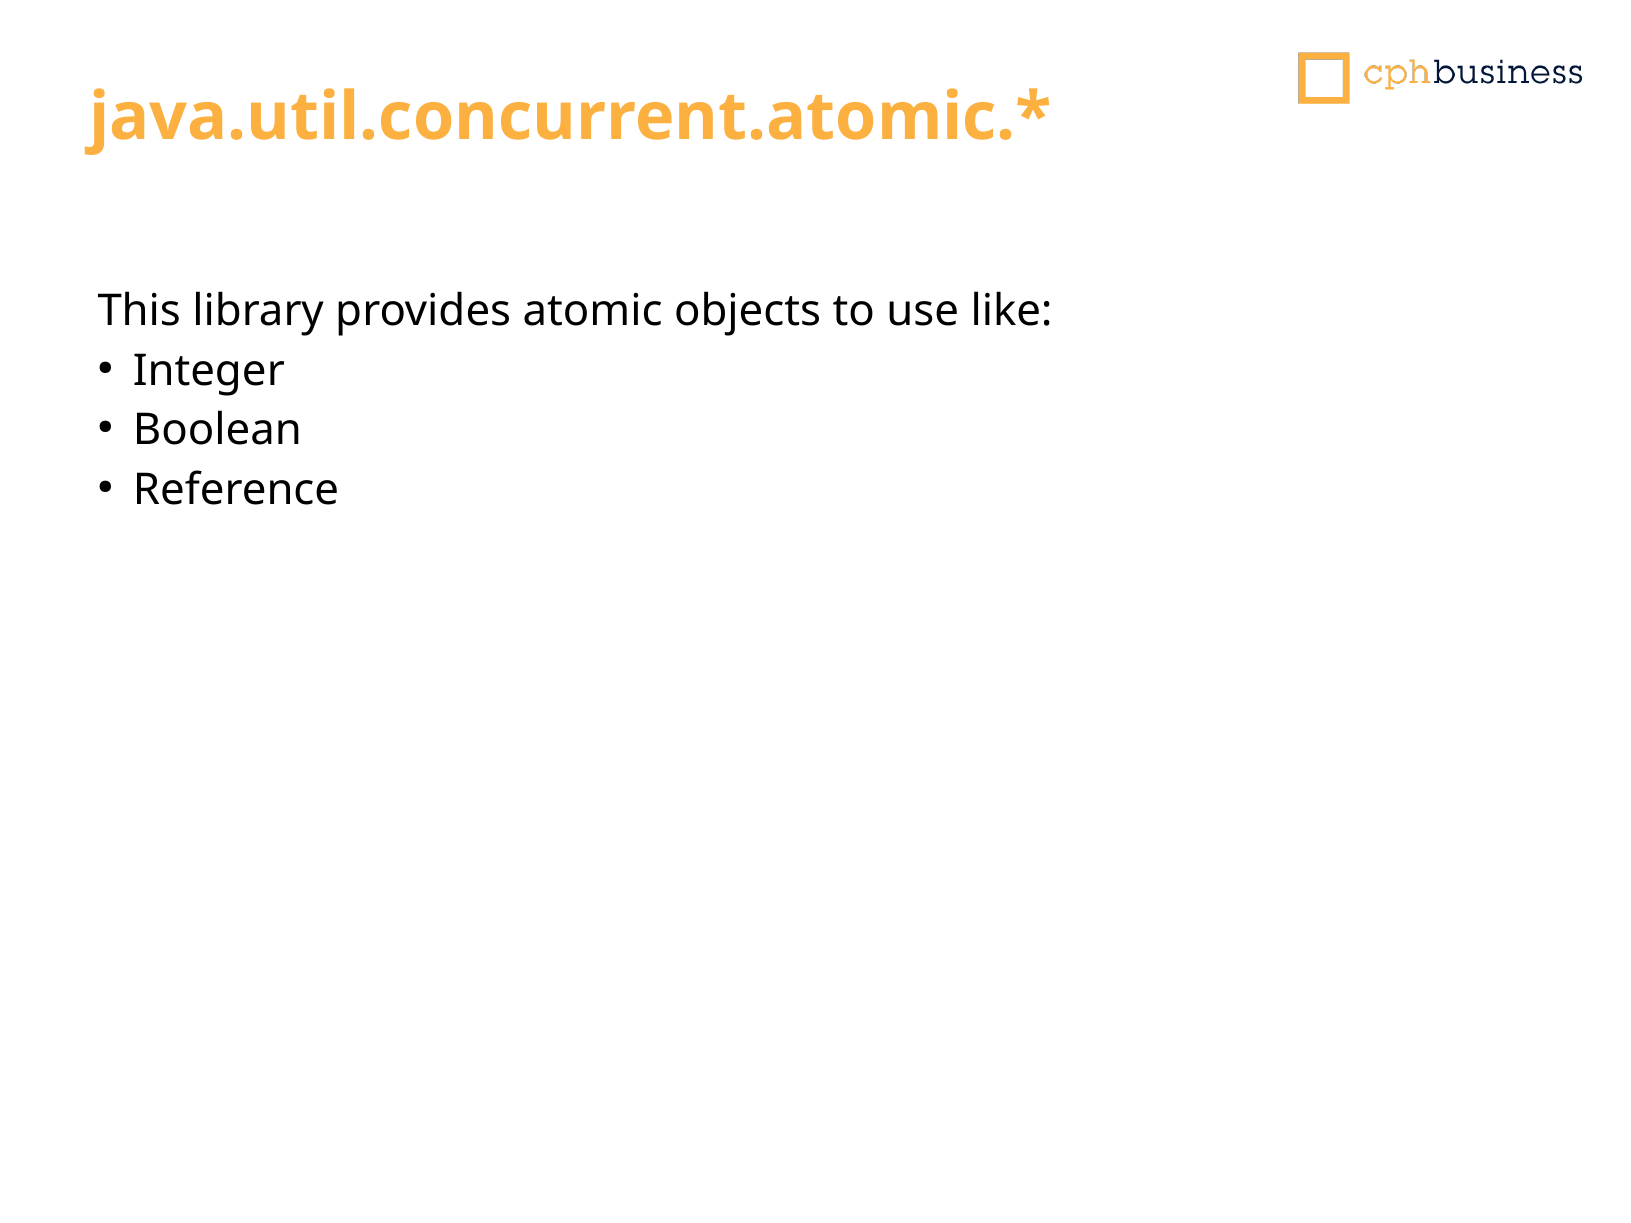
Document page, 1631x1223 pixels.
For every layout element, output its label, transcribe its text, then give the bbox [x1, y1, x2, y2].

picture [1247, 1, 1631, 155]
text_box java.util.concurrent.atomic.* [74, 60, 1252, 232]
text_box This library provides atomic objects to use like: Integer Boolean Reference [82, 271, 1430, 1223]
